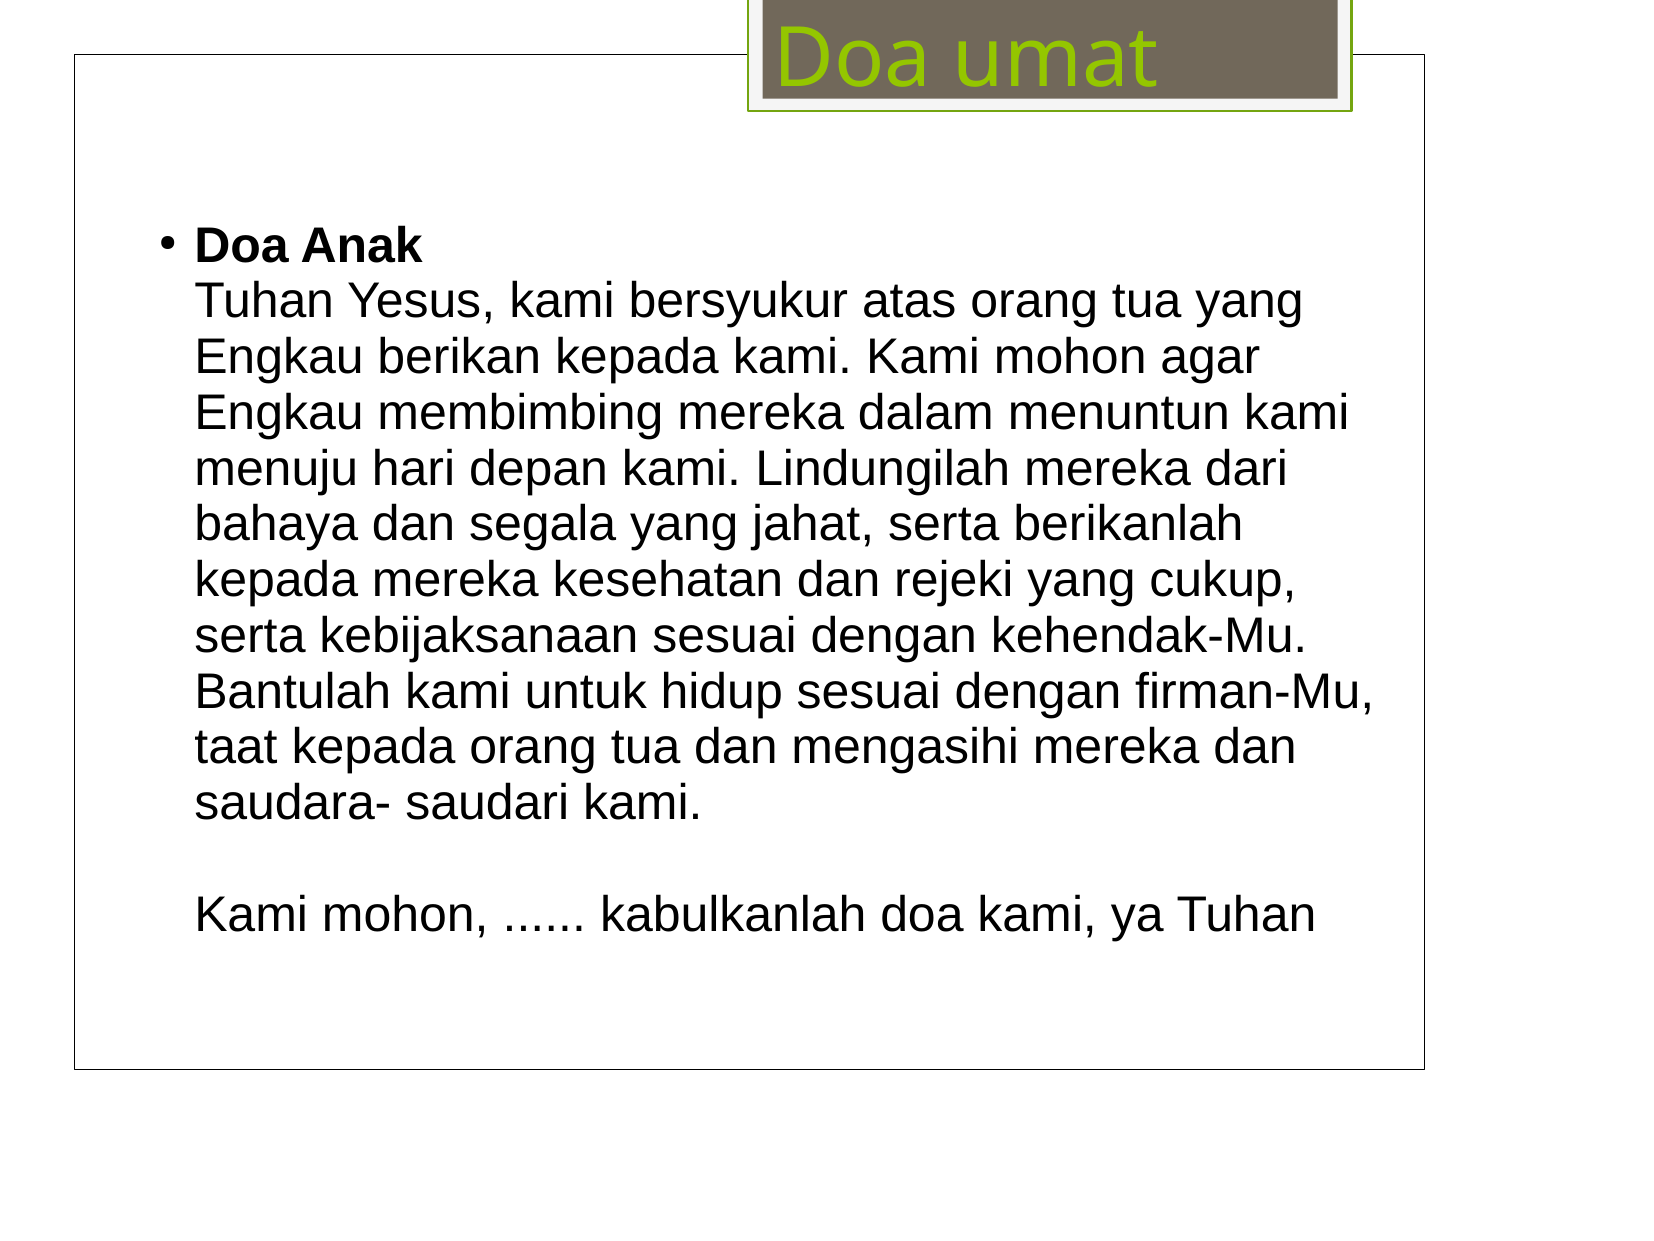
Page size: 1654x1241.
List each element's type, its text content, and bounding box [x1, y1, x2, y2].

text_box Doa Anak Tuhan Yesus, kami bersyukur atas orang tua yang Engkau berikan kepada kami. Kami mohon agar Engkau membimbing mereka dalam menuntun kami menuju hari depan kami. Lindungilah mereka dari bahaya dan segala yang jahat, serta berikanlah kepada mereka kesehatan dan rejeki yang cukup, serta kebijaksanaan sesuai dengan kehendak-Mu. Bantulah kami untuk hidup sesuai dengan firman-Mu, taat kepada orang tua dan mengasihi mereka dan saudara- saudari kami. Kami mohon, ...... kabulkanlah doa kami, ya Tuhan [159, 119, 1394, 1040]
title Doa umat [773, 0, 1353, 119]
